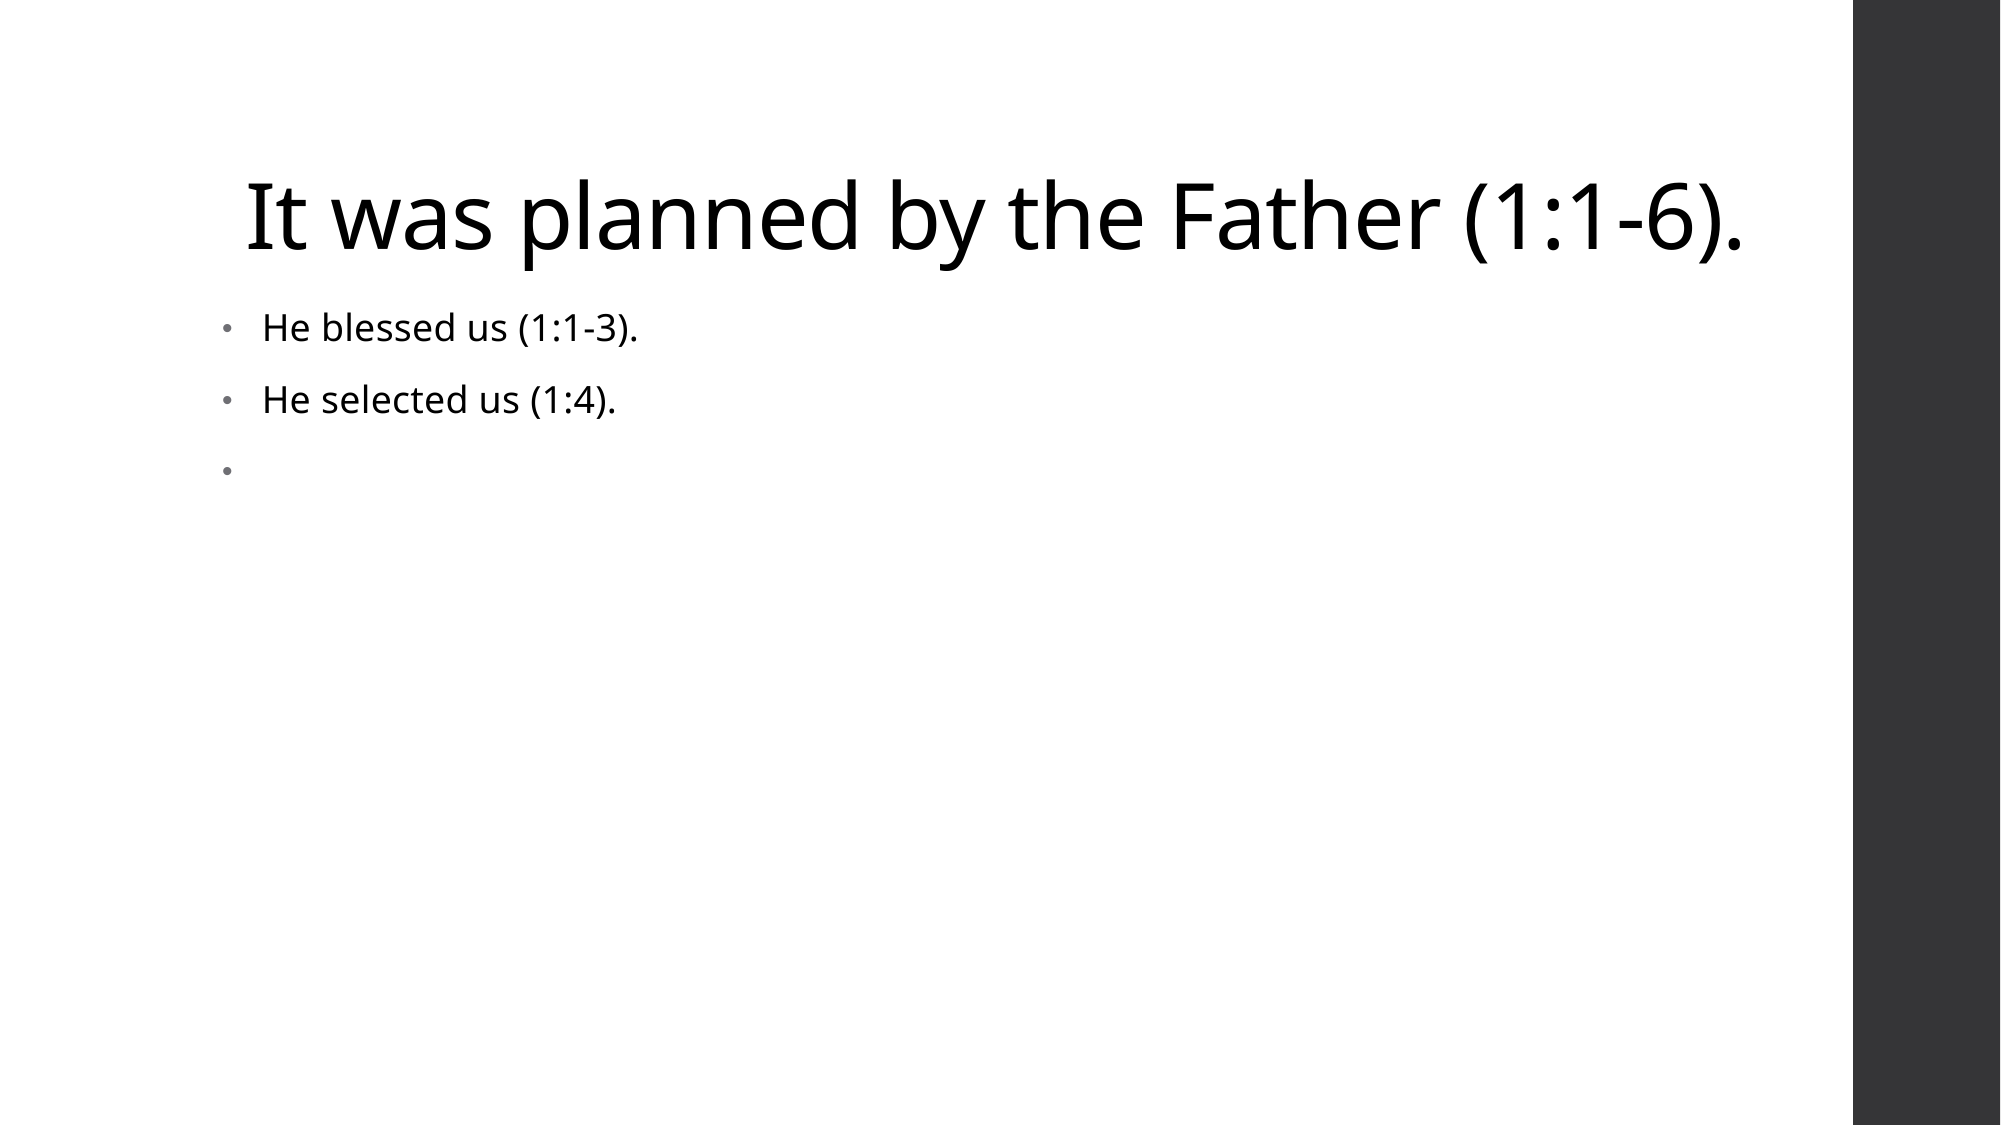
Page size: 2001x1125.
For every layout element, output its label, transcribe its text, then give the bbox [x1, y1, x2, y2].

title It was planned by the Father (1:1-6). [206, 60, 1797, 278]
list He blessed us (1:1-3). He selected us (1:4). [206, 299, 1617, 1014]
